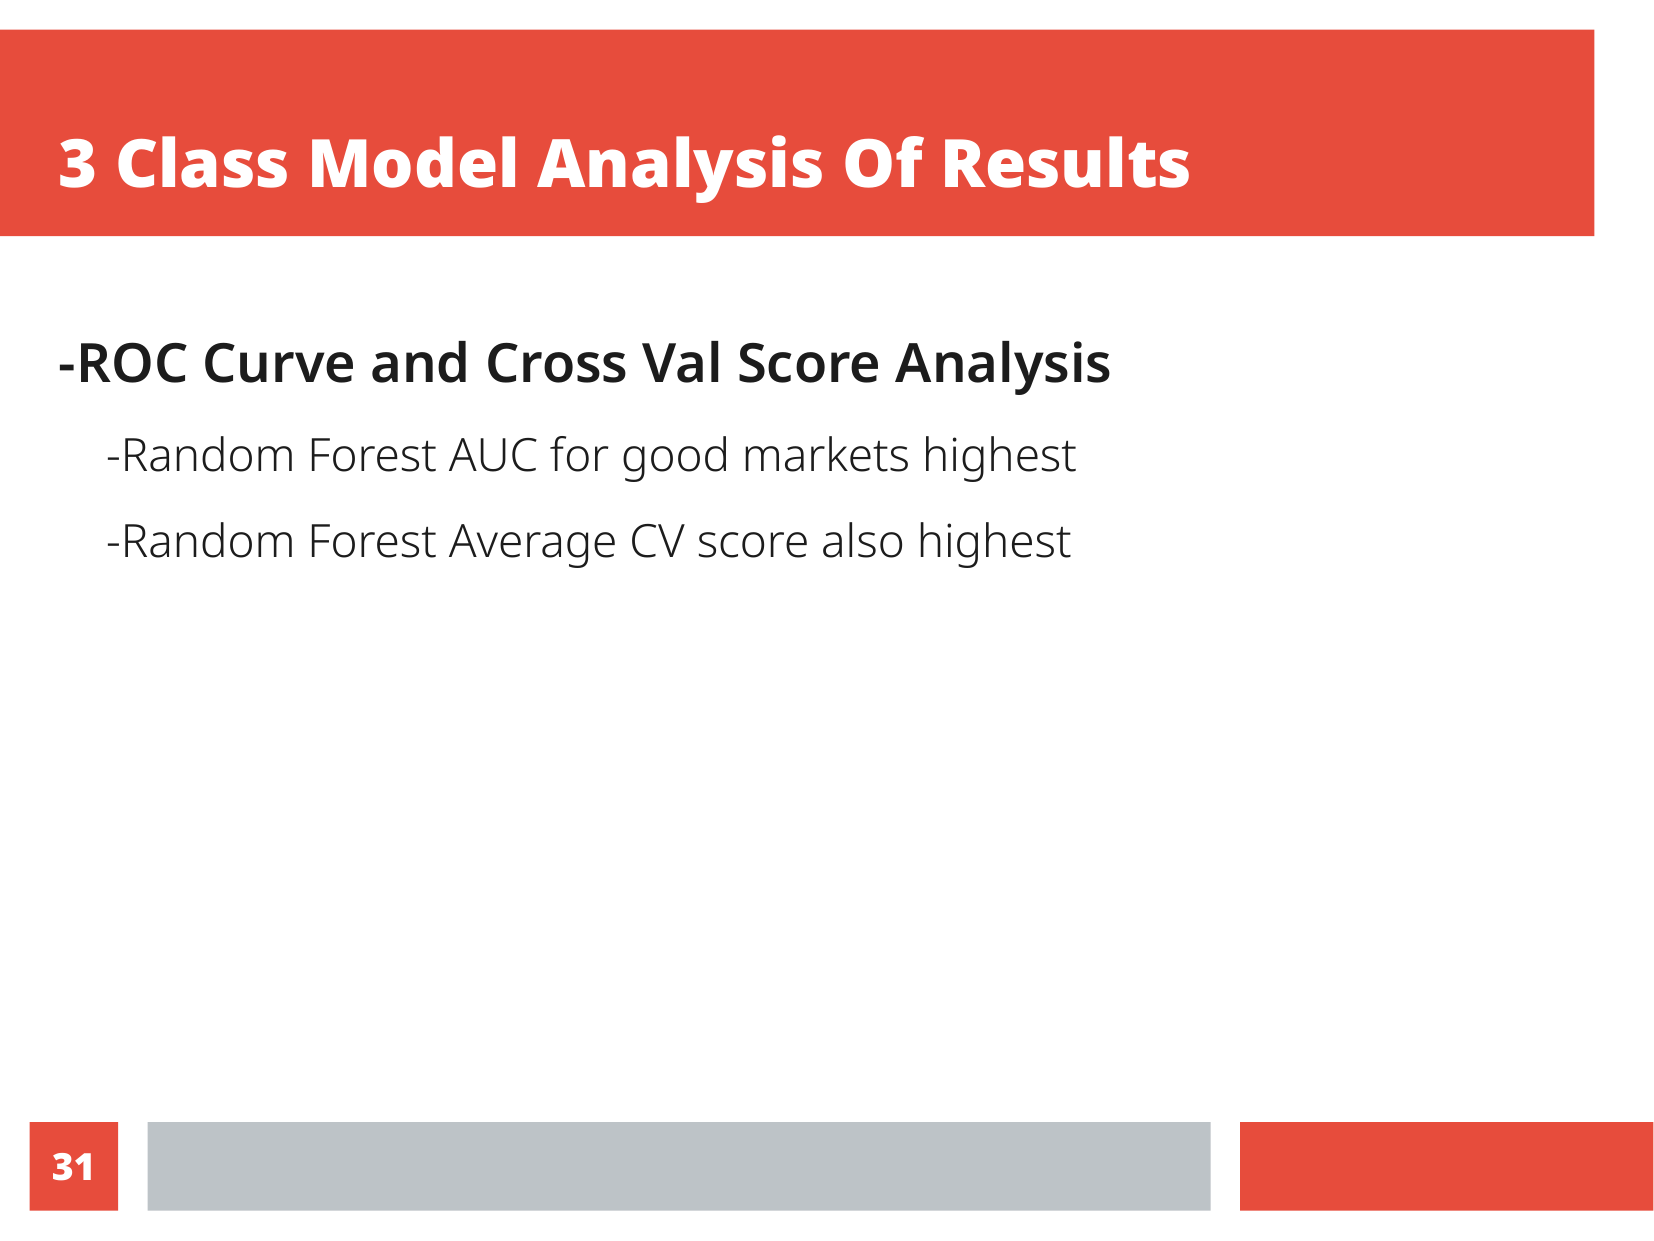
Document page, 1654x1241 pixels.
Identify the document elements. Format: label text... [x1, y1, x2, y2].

title 3 Class Model Analysis Of Results [59, 59, 1595, 207]
list -ROC Curve and Cross Val Score Analysis -Random Forest AUC for good markets highest -Random Forest Average CV score also highest [59, 324, 1565, 1093]
